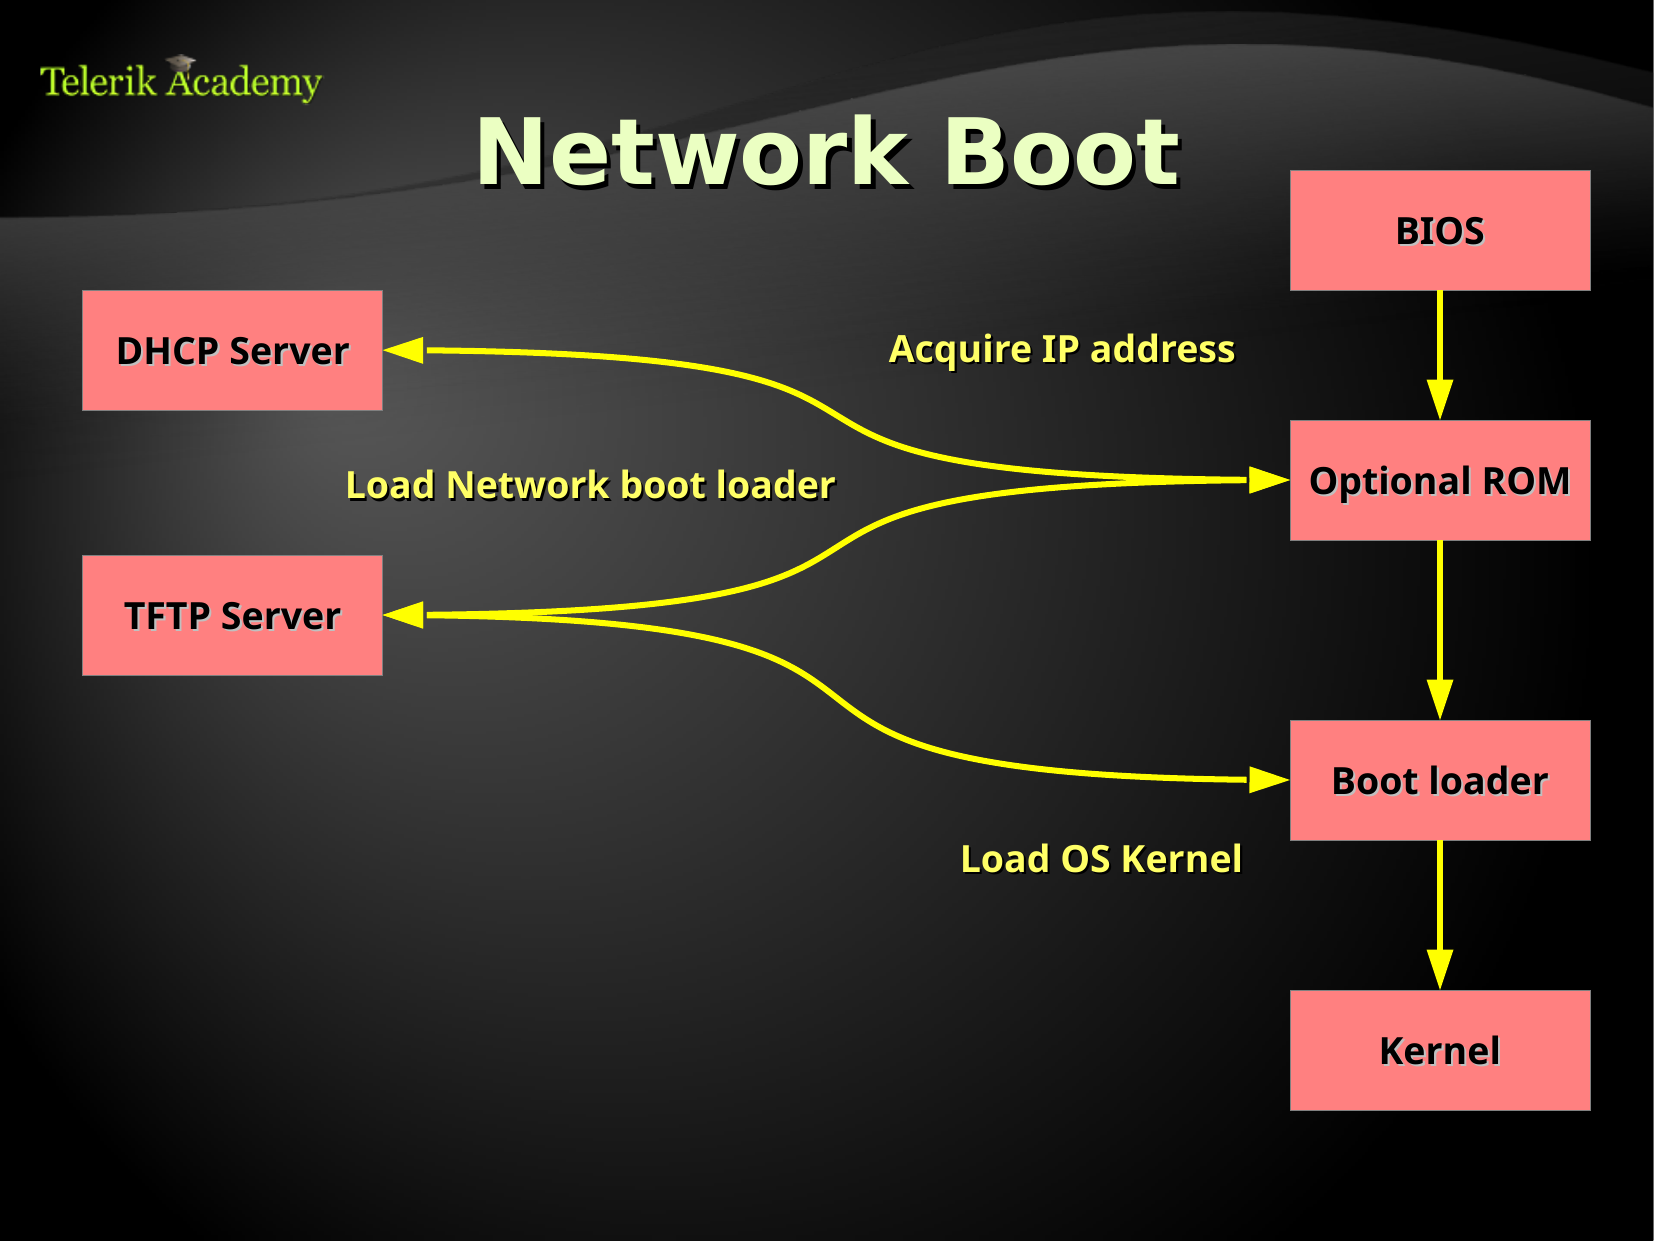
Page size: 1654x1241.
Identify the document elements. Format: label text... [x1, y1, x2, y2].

text_box Load Network boot loader [330, 451, 857, 511]
text_box Optional ROM [1290, 420, 1591, 541]
text_box Boot loader [1290, 720, 1591, 841]
text_box BIOS [1290, 170, 1591, 291]
text_box Acquire IP address [874, 314, 1261, 374]
text_box Kernel [1290, 990, 1591, 1111]
text_box TFTP Server [82, 555, 383, 676]
title Network Boot [82, 49, 1571, 257]
text_box Load OS Kernel [945, 825, 1267, 884]
picture [0, 0, 1654, 1241]
text_box DHCP Server [82, 290, 383, 411]
